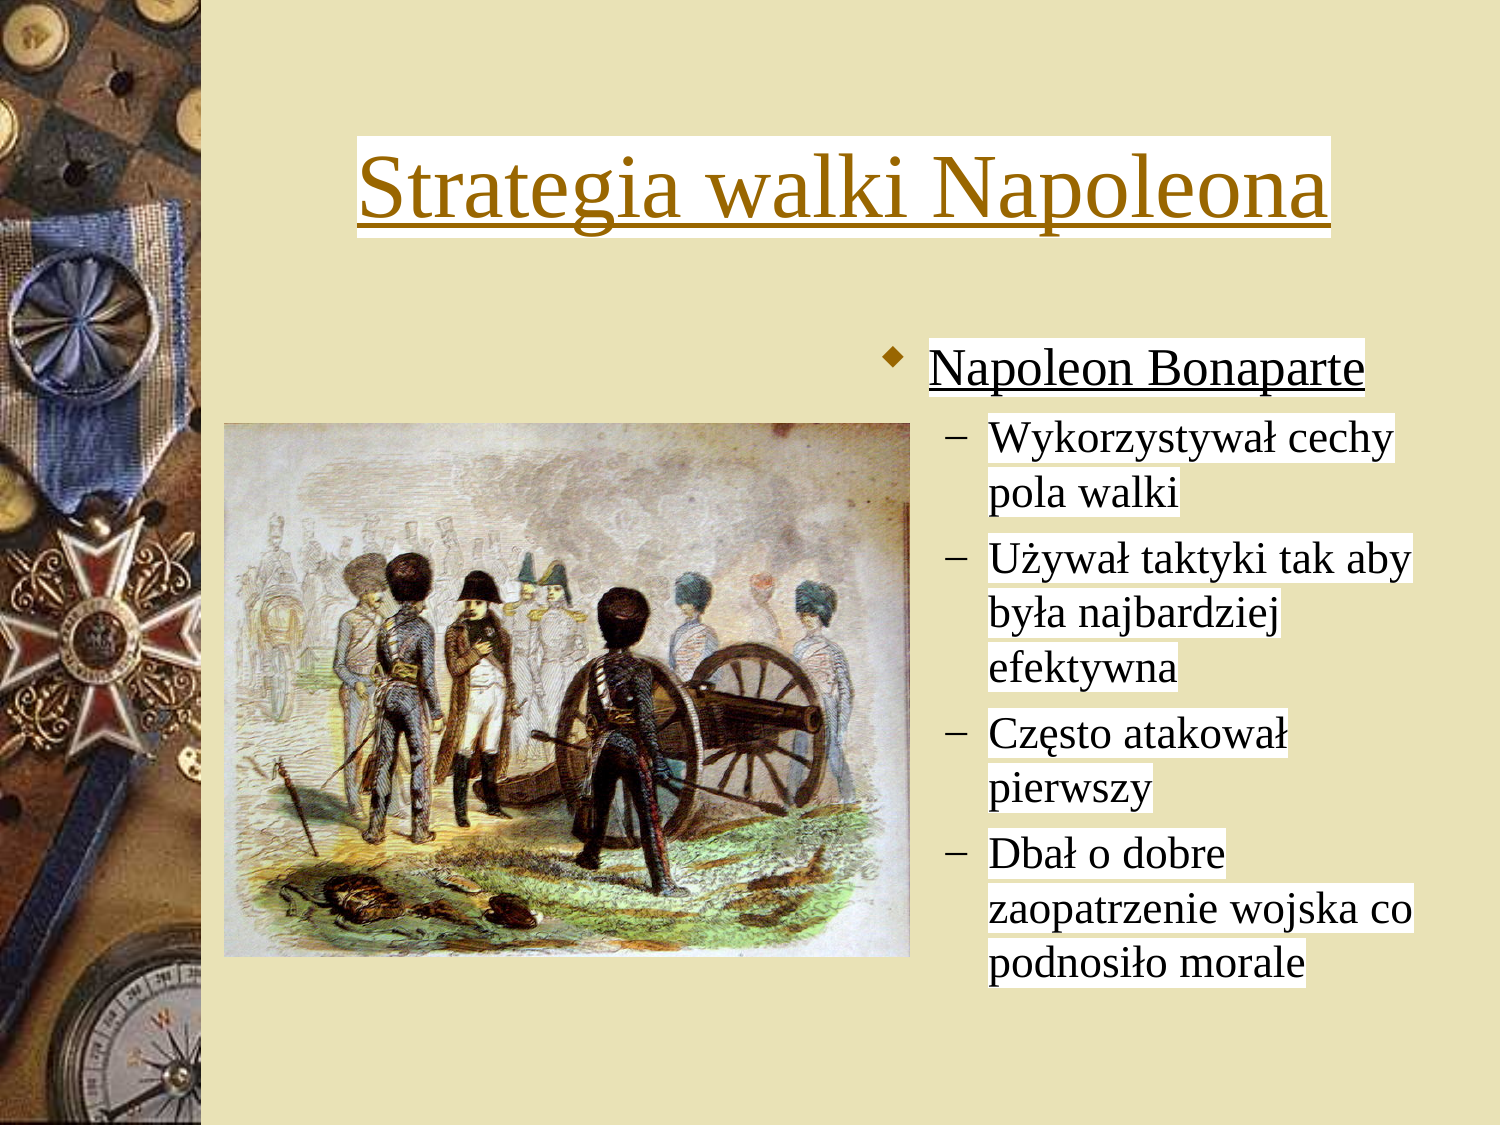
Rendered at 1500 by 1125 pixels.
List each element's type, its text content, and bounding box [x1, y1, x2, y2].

picture [224, 423, 910, 957]
title Strategia walki Napoleona [224, 87, 1463, 275]
list Napoleon Bonaparte Wykorzystywał cechy pola walki Używał taktyki tak aby była najbardziej efektywna Często atakował pierwszy Dbał o dobre zaopatrzenie wojska co podnosiło morale [862, 324, 1476, 1000]
picture [0, 0, 201, 1125]
